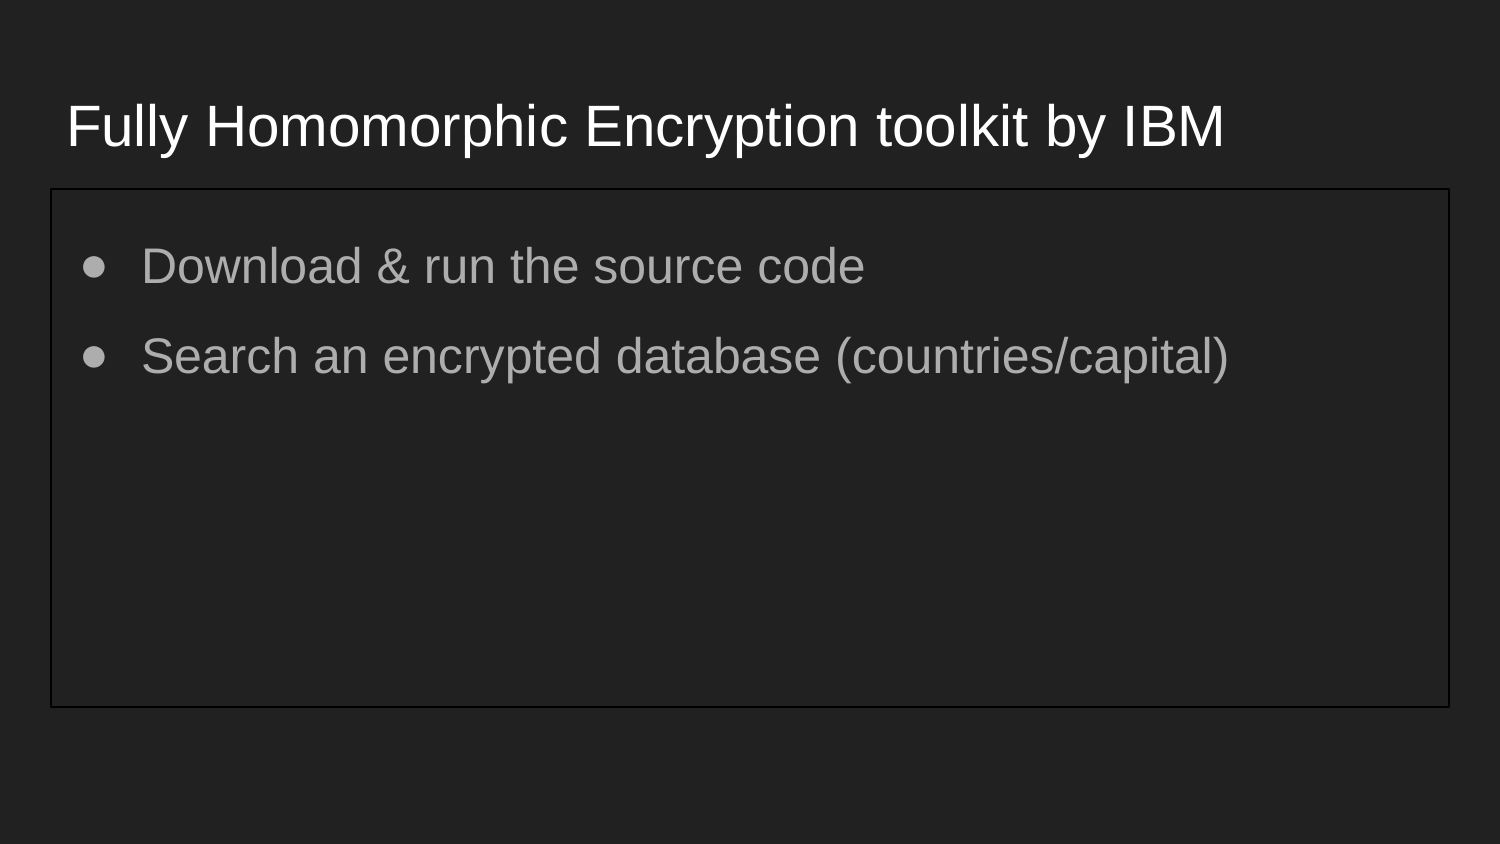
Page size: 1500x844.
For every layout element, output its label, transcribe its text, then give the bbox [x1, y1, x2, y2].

list Download & run the source code Search an encrypted database (countries/capital) [51, 189, 1449, 708]
title Fully Homomorphic Encryption toolkit by IBM [51, 72, 1449, 167]
